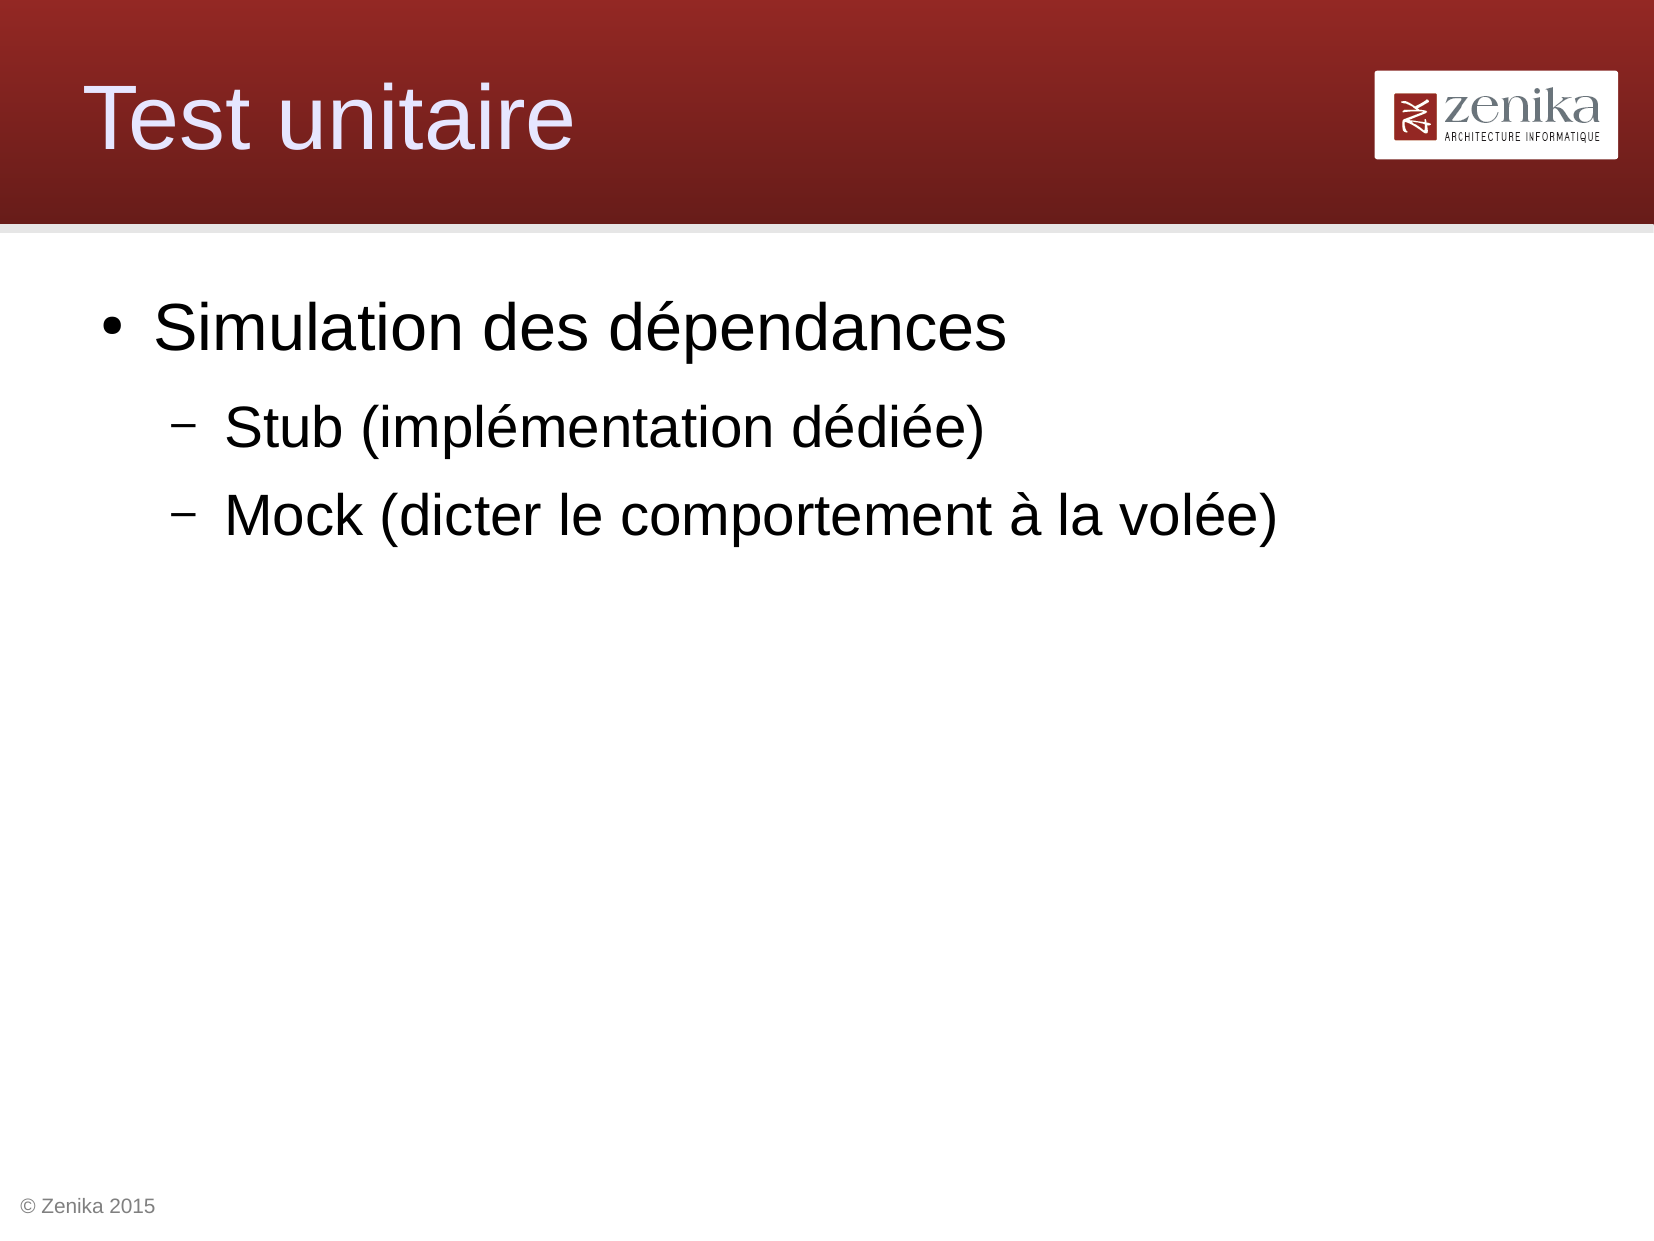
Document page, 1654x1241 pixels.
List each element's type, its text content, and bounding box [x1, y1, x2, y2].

title Test unitaire [82, 13, 1571, 222]
picture [1571, 82, 1600, 149]
list Simulation des dépendances Stub (implémentation dédiée) Mock (dicter le comportement à la volée) [82, 290, 1538, 1010]
